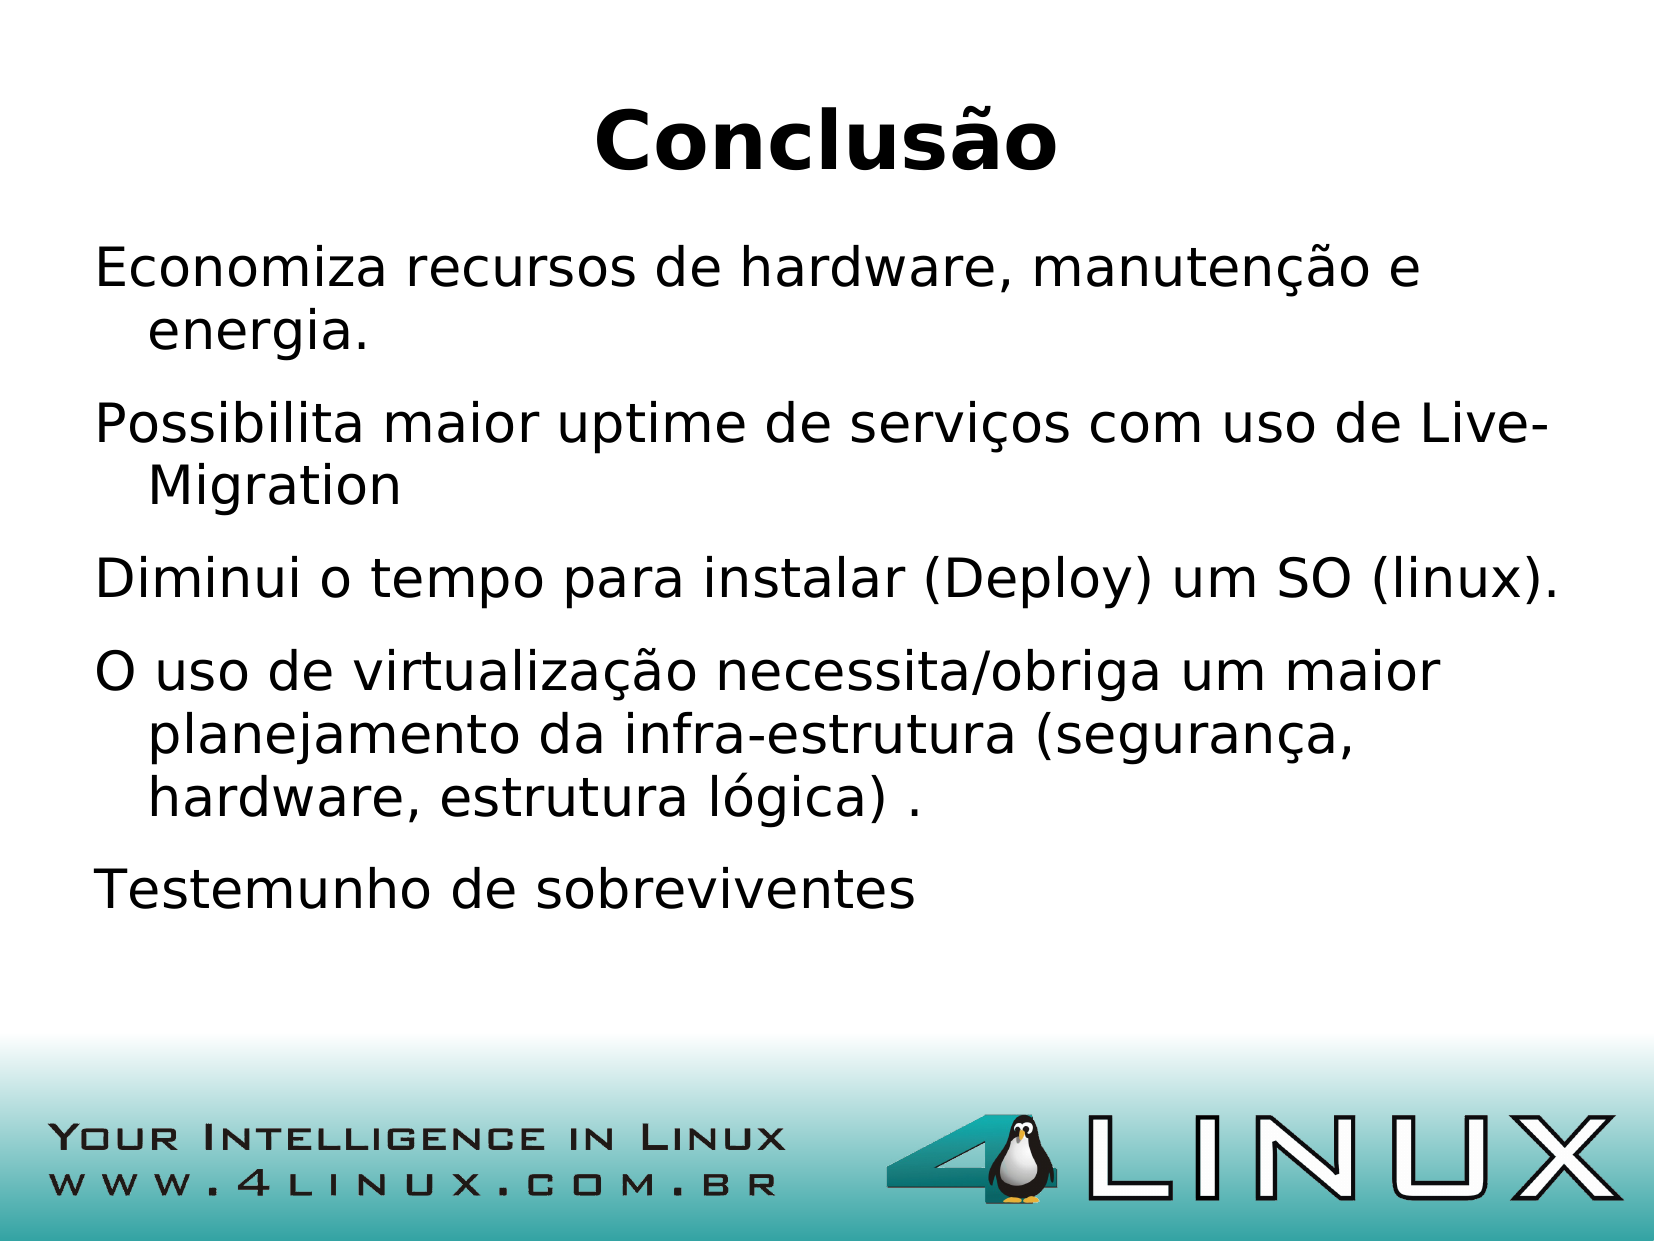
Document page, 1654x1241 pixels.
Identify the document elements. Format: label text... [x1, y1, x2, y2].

picture [47, 1121, 786, 1196]
picture [885, 1104, 1625, 1211]
title Conclusão [82, 45, 1571, 238]
list Economiza recursos de hardware, manutenção e energia. Possibilita maior uptime de serviços com uso de Live-Migration Diminui o tempo para instalar (Deploy) um SO (linux). O uso de virtualização necessita/obriga um maior planejamento da infra-estrutura (segurança, hardware, estrutura lógica) . Testemunho de sobreviventes [76, 236, 1565, 1040]
